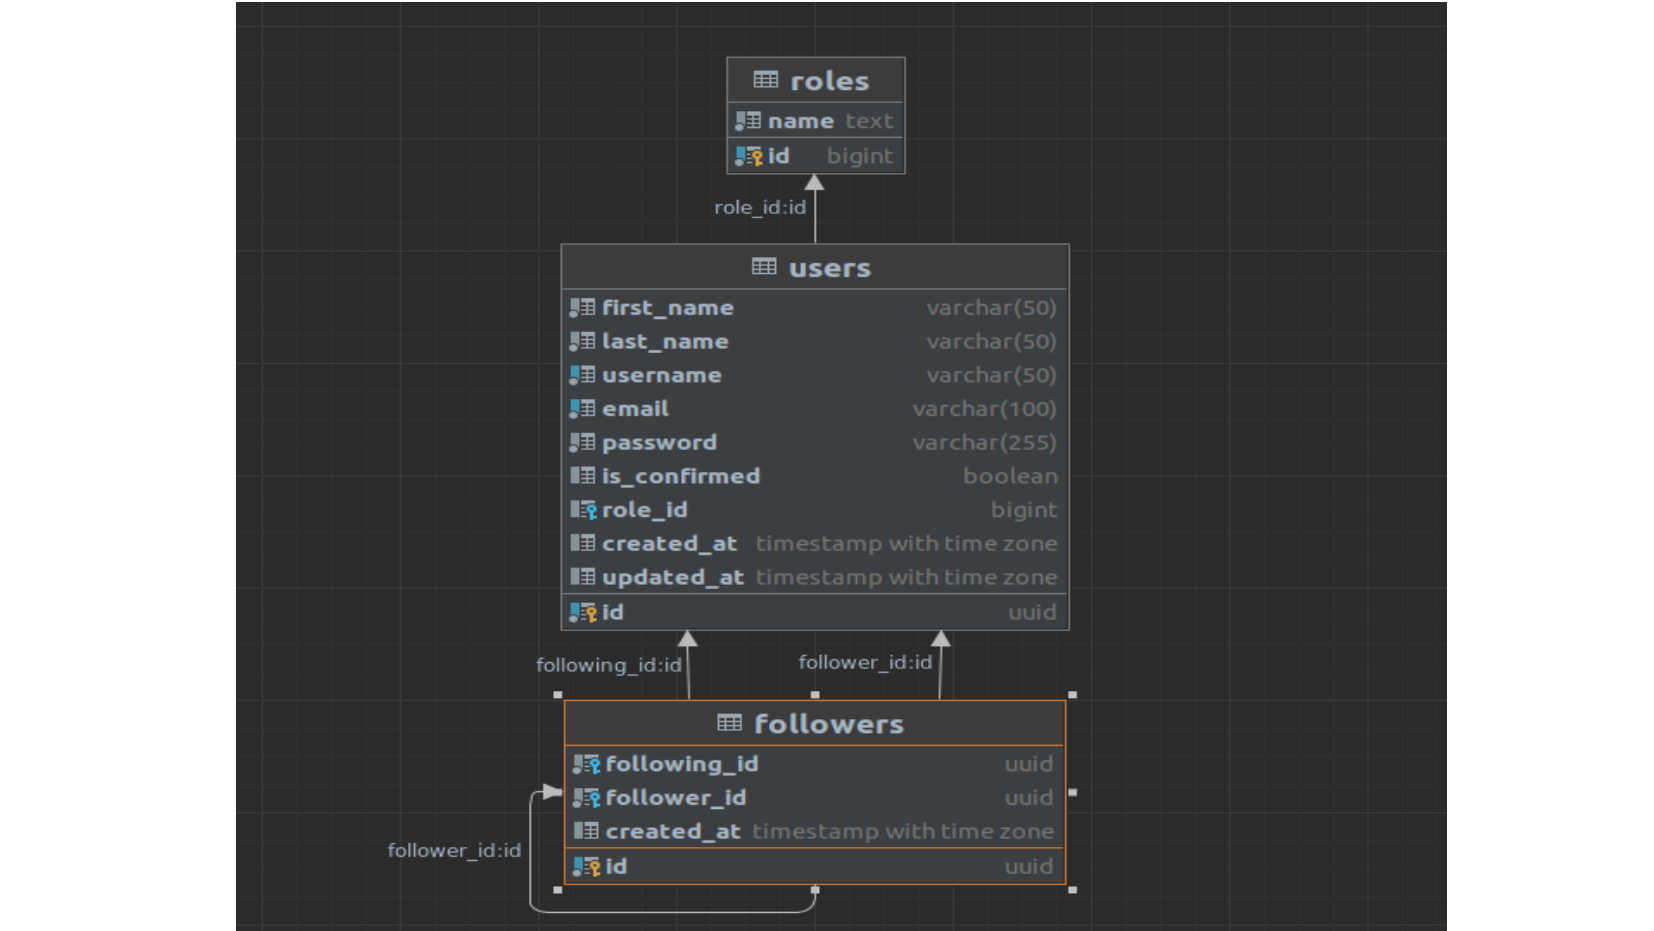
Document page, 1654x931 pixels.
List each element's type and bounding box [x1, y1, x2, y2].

picture [236, 2, 1447, 931]
